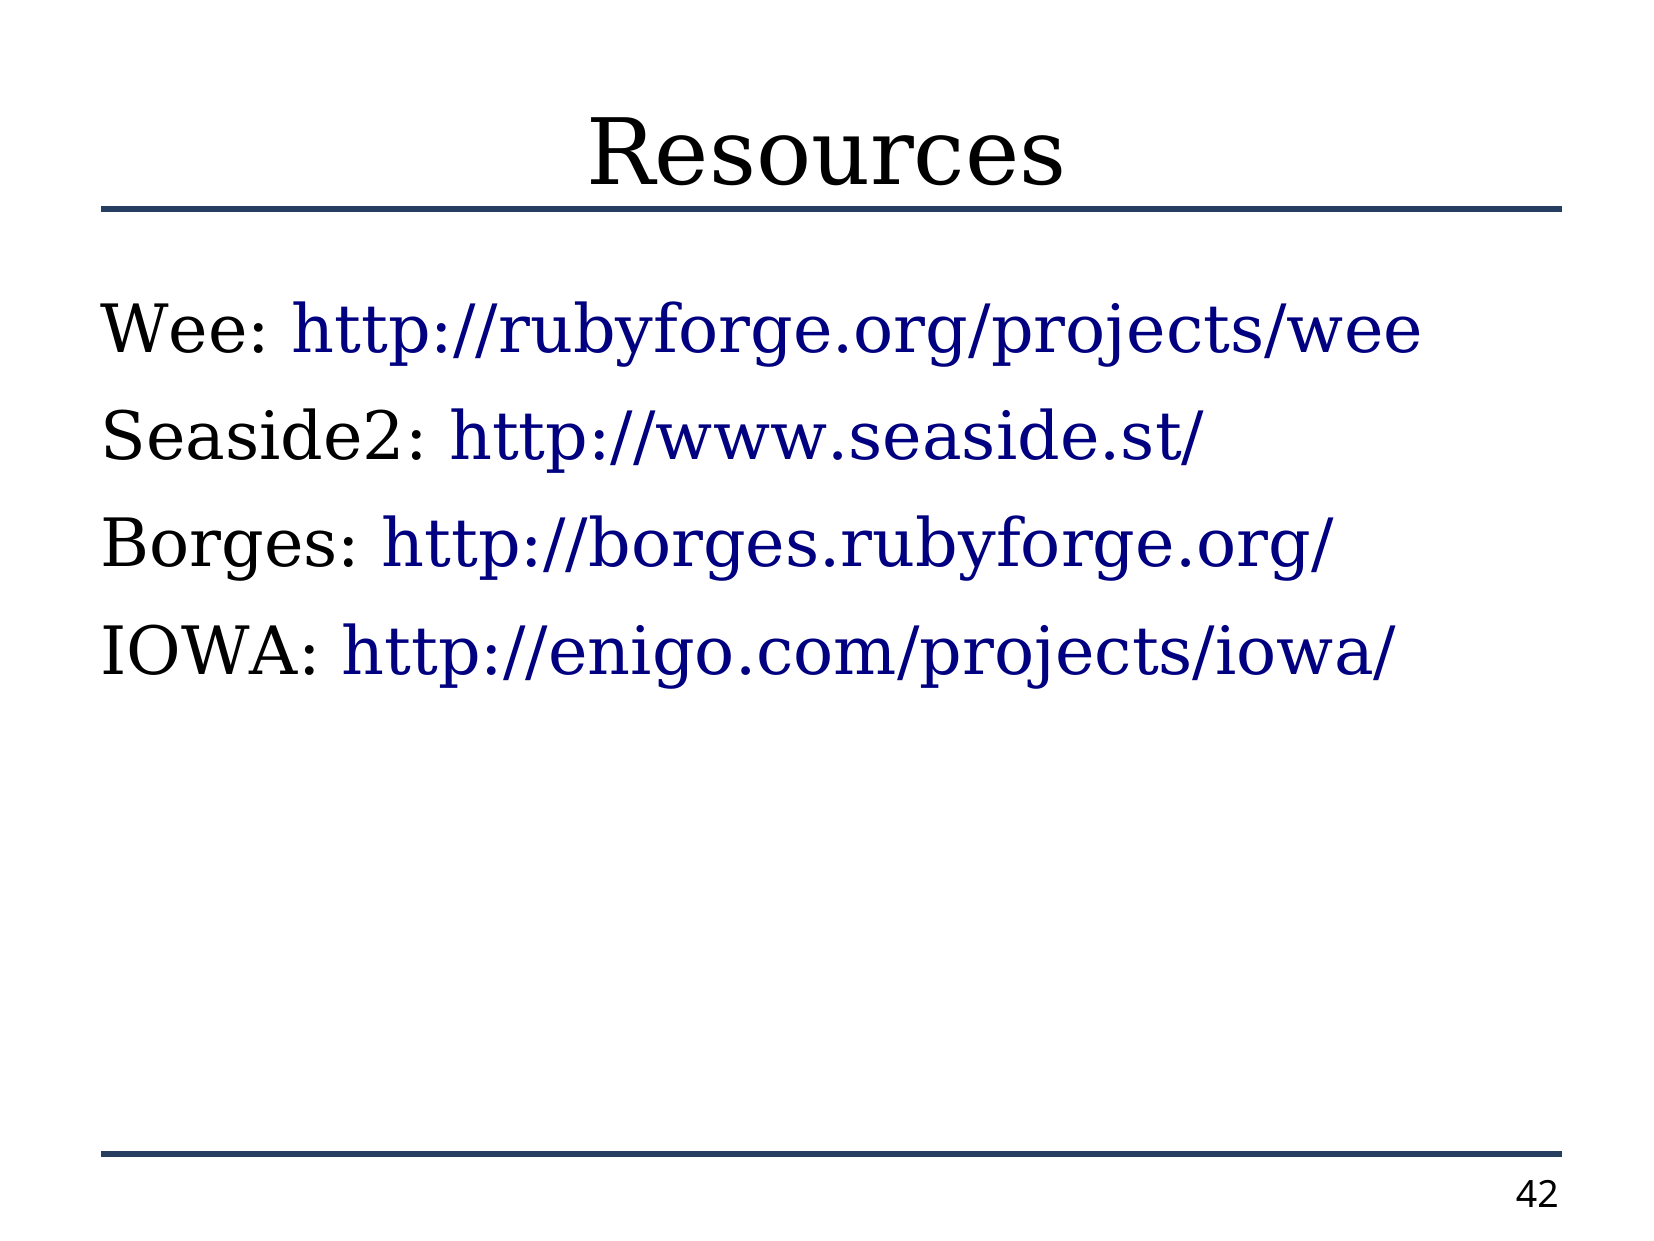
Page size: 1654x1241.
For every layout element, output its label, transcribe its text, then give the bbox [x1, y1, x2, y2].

list Wee: http://rubyforge.org/projects/wee Seaside2: http://www.seaside.st/ Borges: http://borges.rubyforge.org/ IOWA: http://enigo.com/projects/iowa/ [82, 290, 1571, 1109]
title Resources [82, 49, 1571, 257]
